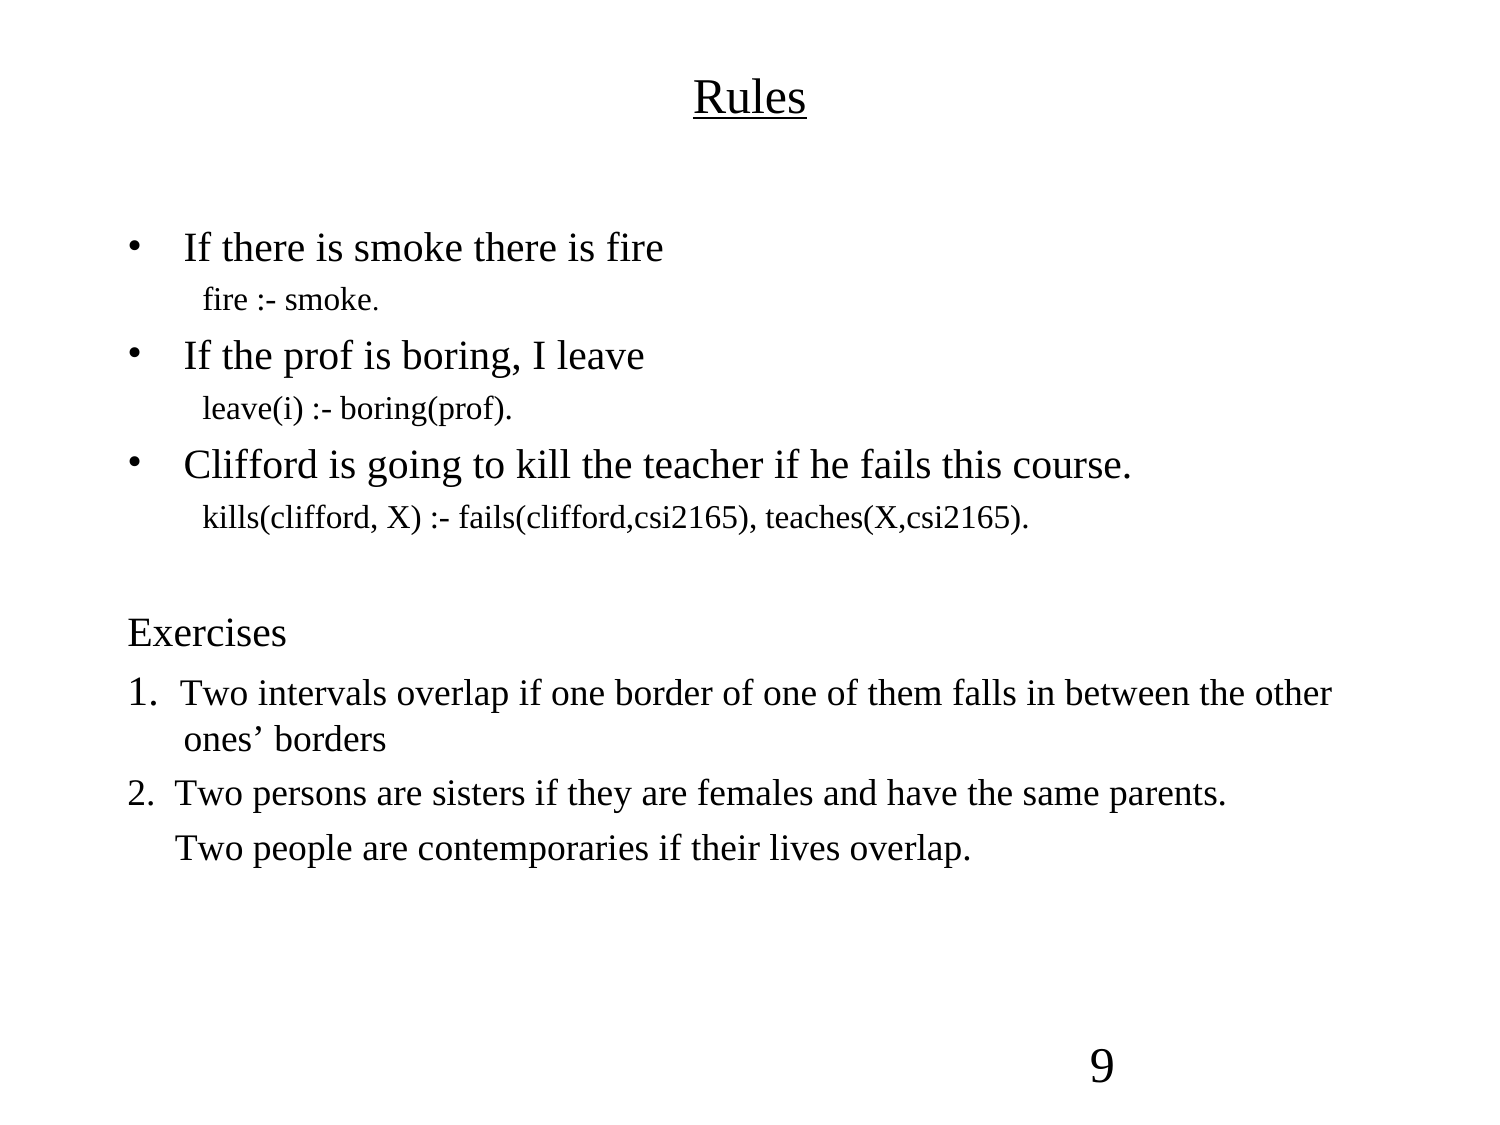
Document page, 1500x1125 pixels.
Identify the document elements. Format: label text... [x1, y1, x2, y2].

list If there is smoke there is fire fire :- smoke. If the prof is boring, I leave leave(i) :- boring(prof). Clifford is going to kill the teacher if he fails this course. kills(clifford, X) :- fails(clifford,csi2165), teaches(X,csi2165). Exercises 1. Two intervals overlap if one border of one of them falls in between the other ones’ borders 2. Two persons are sisters if they are females and have the same parents. Two people are contemporaries if their lives overlap. [112, 212, 1388, 888]
title Rules [112, 0, 1388, 188]
